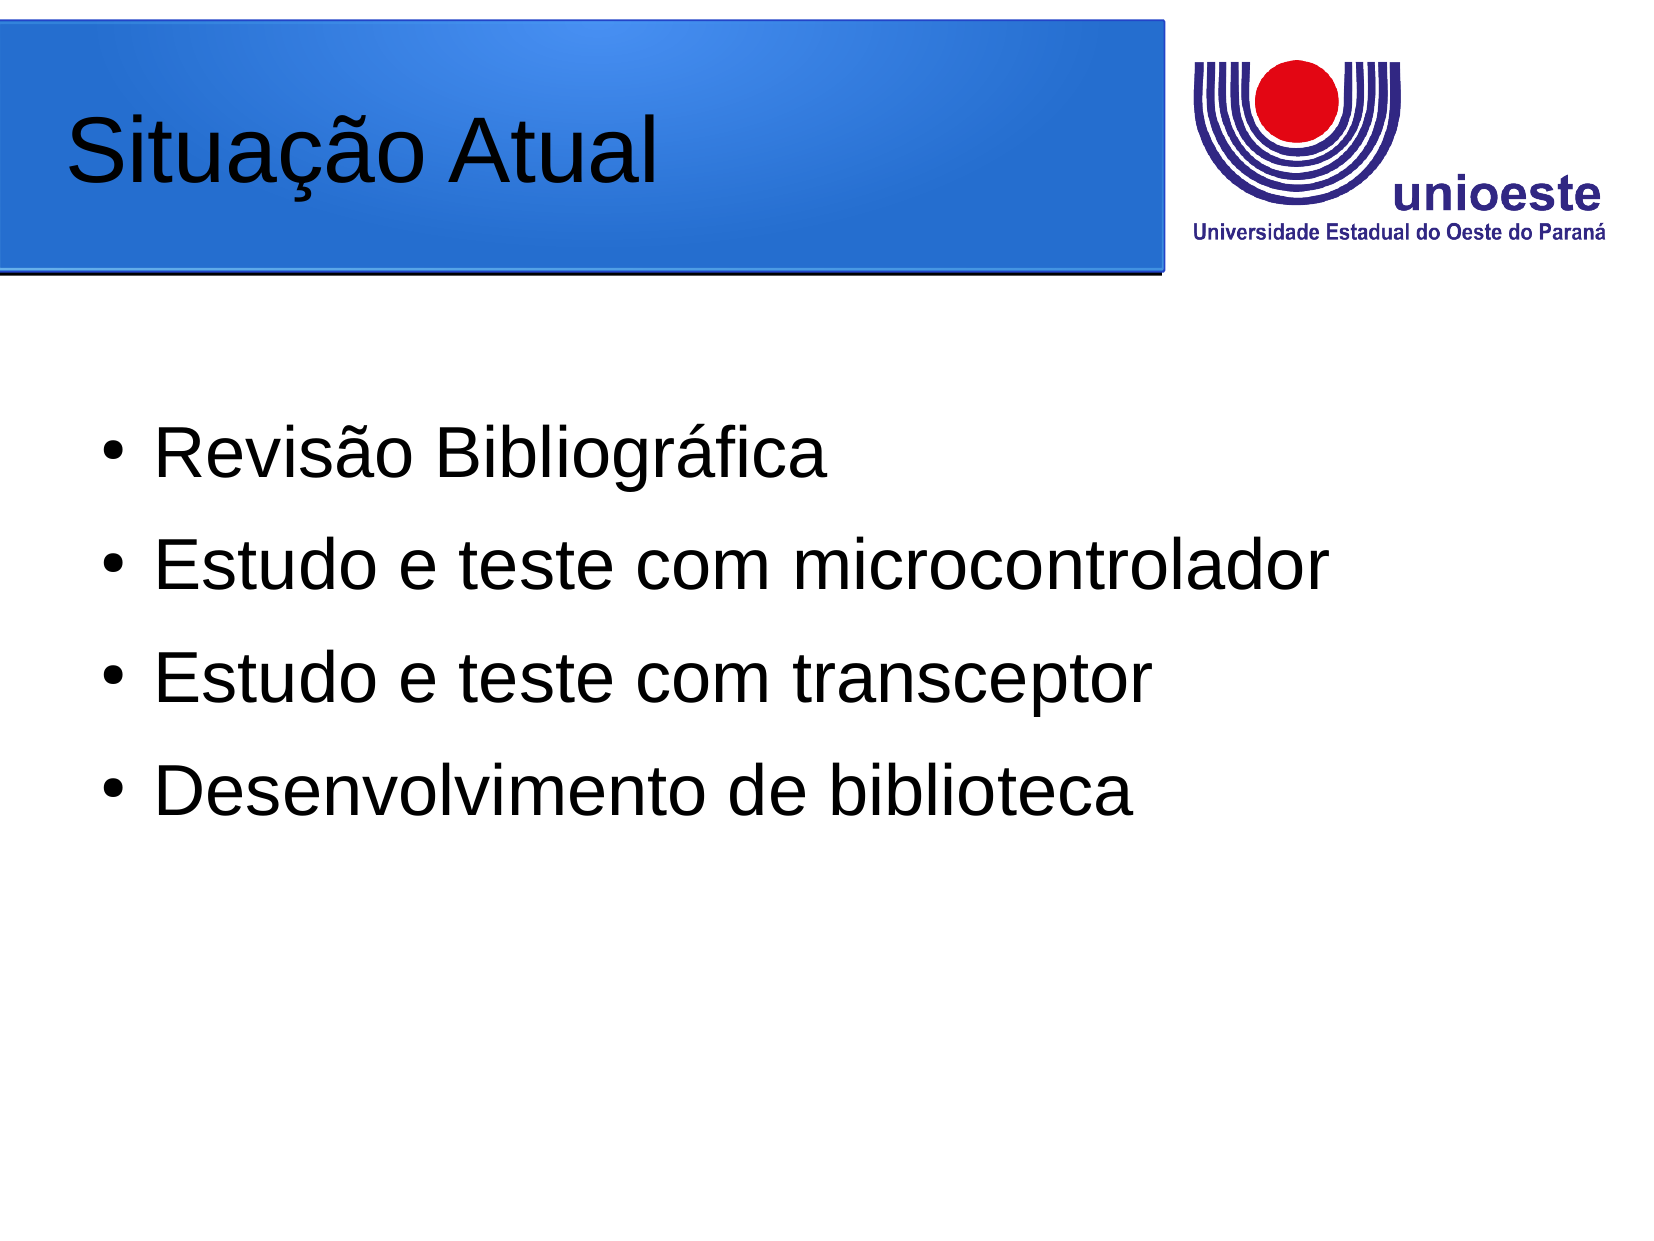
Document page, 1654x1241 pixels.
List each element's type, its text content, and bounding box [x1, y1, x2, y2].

list Revisão Bibliográfica Estudo e teste com microcontrolador Estudo e teste com transceptor Desenvolvimento de biblioteca [82, 299, 1571, 1019]
picture [1130, 17, 1654, 260]
title Situação Atual [64, 56, 1117, 244]
